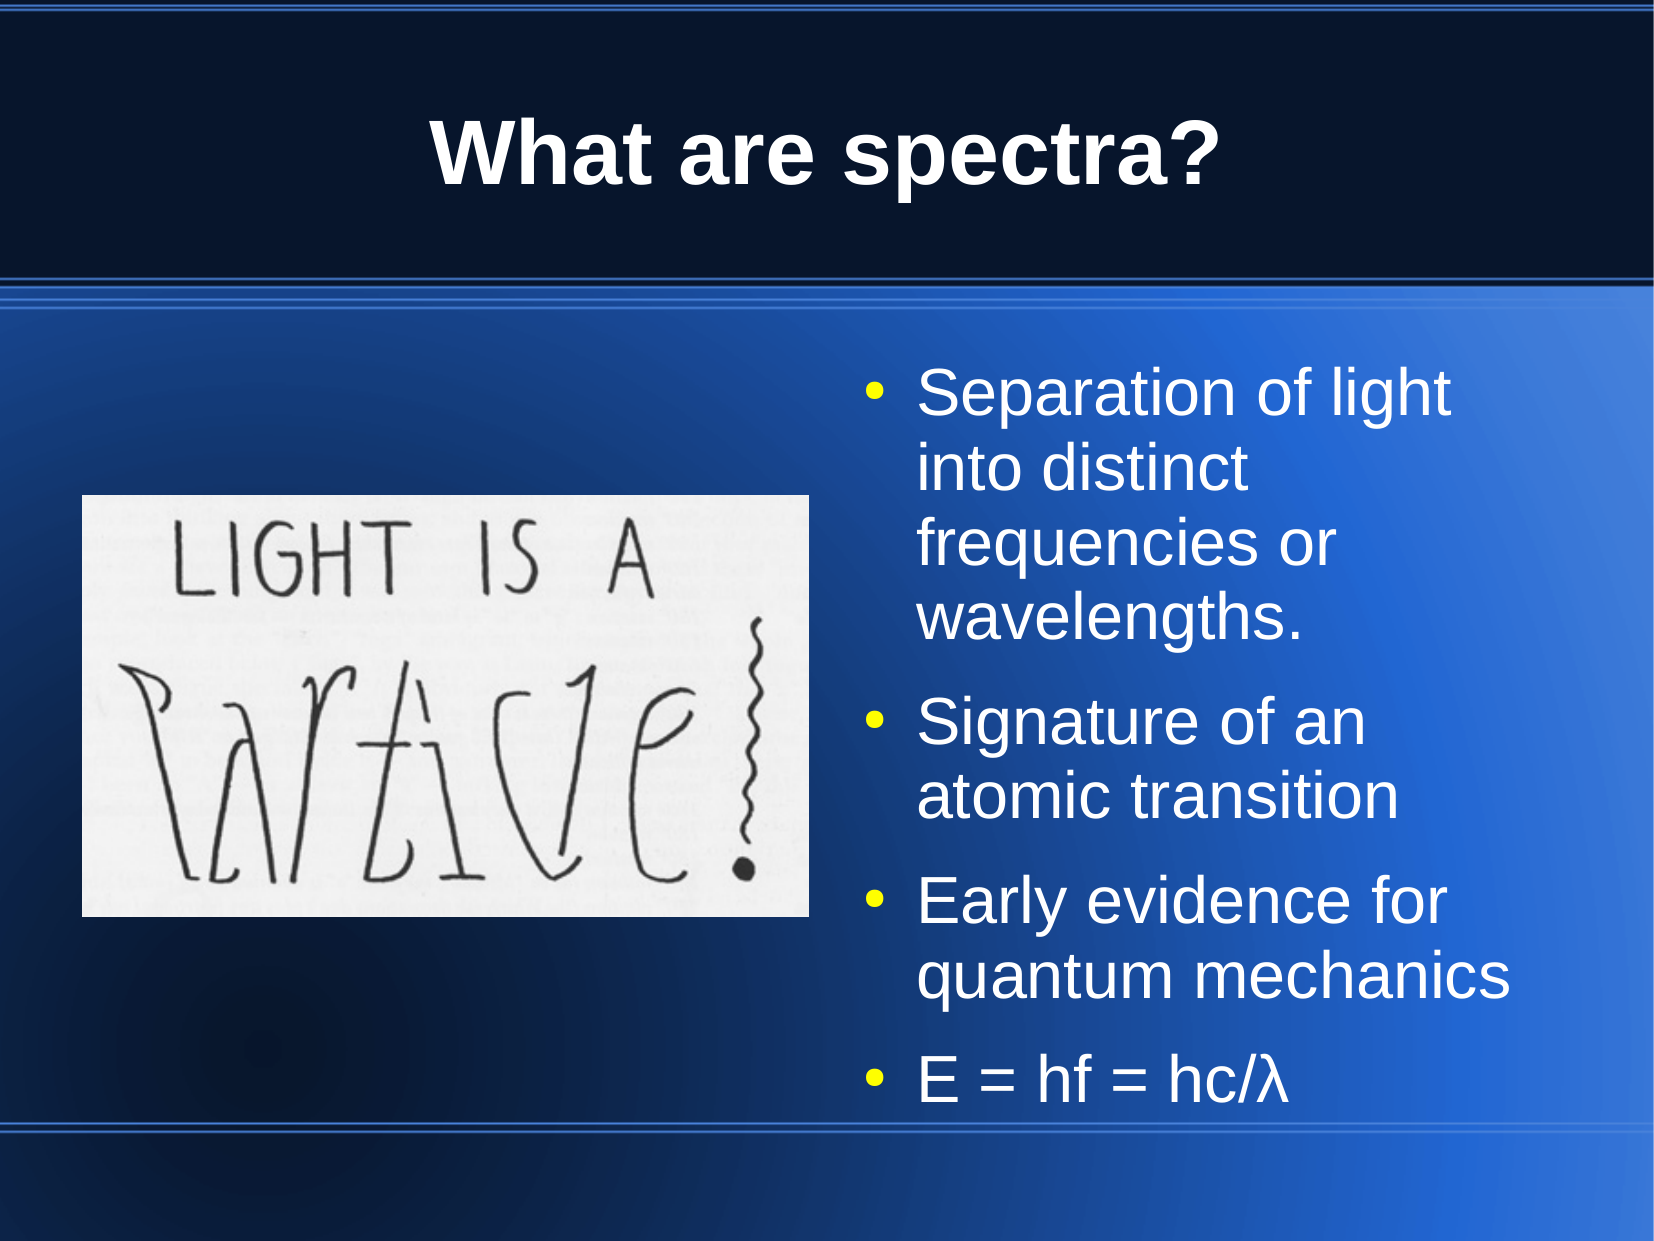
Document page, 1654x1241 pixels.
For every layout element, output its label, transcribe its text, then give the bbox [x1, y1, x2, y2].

list Separation of light into distinct frequencies or wavelengths. Signature of an atomic transition Early evidence for quantum mechanics E = hf = hc/λ [845, 355, 1572, 1115]
picture [0, 0, 1654, 1241]
title What are spectra? [82, 49, 1571, 257]
